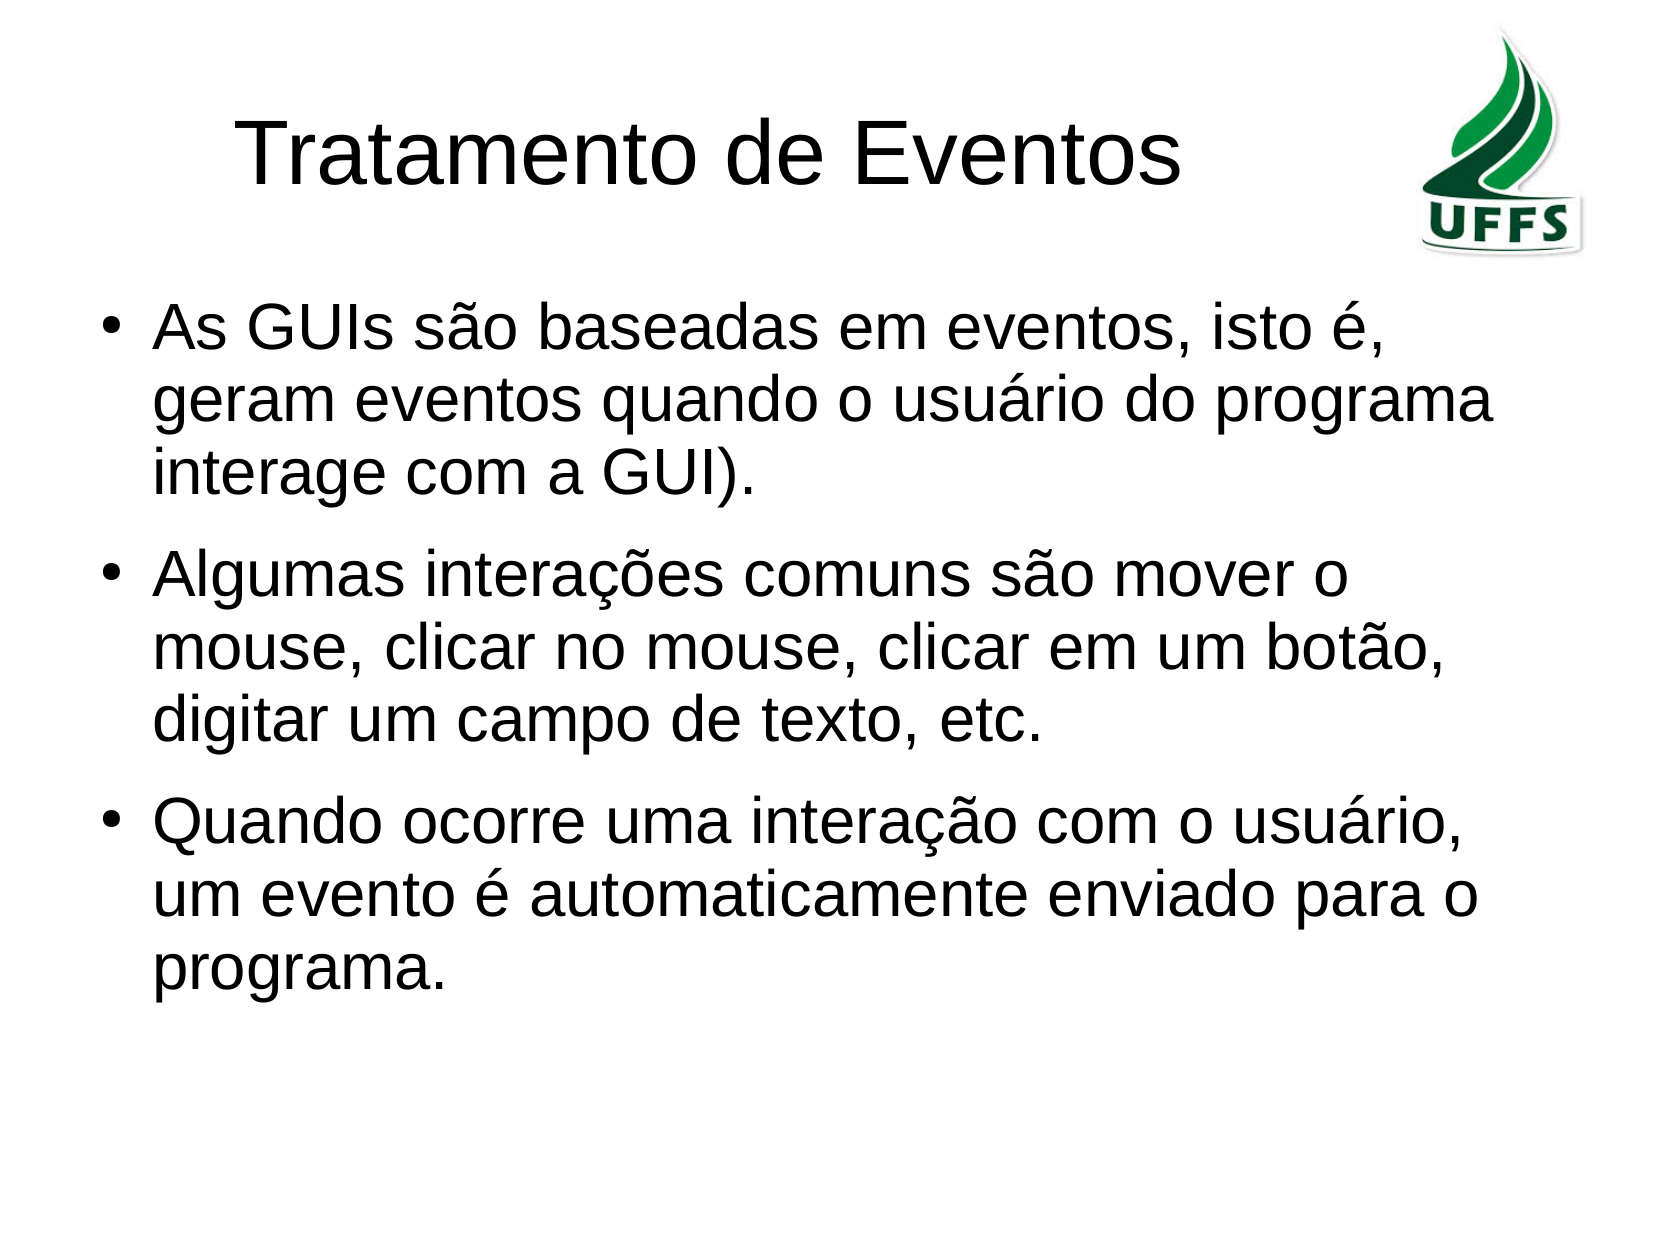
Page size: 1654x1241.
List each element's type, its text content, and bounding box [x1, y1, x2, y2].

picture [1381, 20, 1624, 272]
title Tratamento de Eventos [82, 49, 1335, 257]
list As GUIs são baseadas em eventos, isto é, geram eventos quando o usuário do programa interage com a GUI). Algumas interações comuns são mover o mouse, clicar no mouse, clicar em um botão, digitar um campo de texto, etc. Quando ocorre uma interação com o usuário, um evento é automaticamente enviado para o programa. [82, 290, 1571, 1010]
